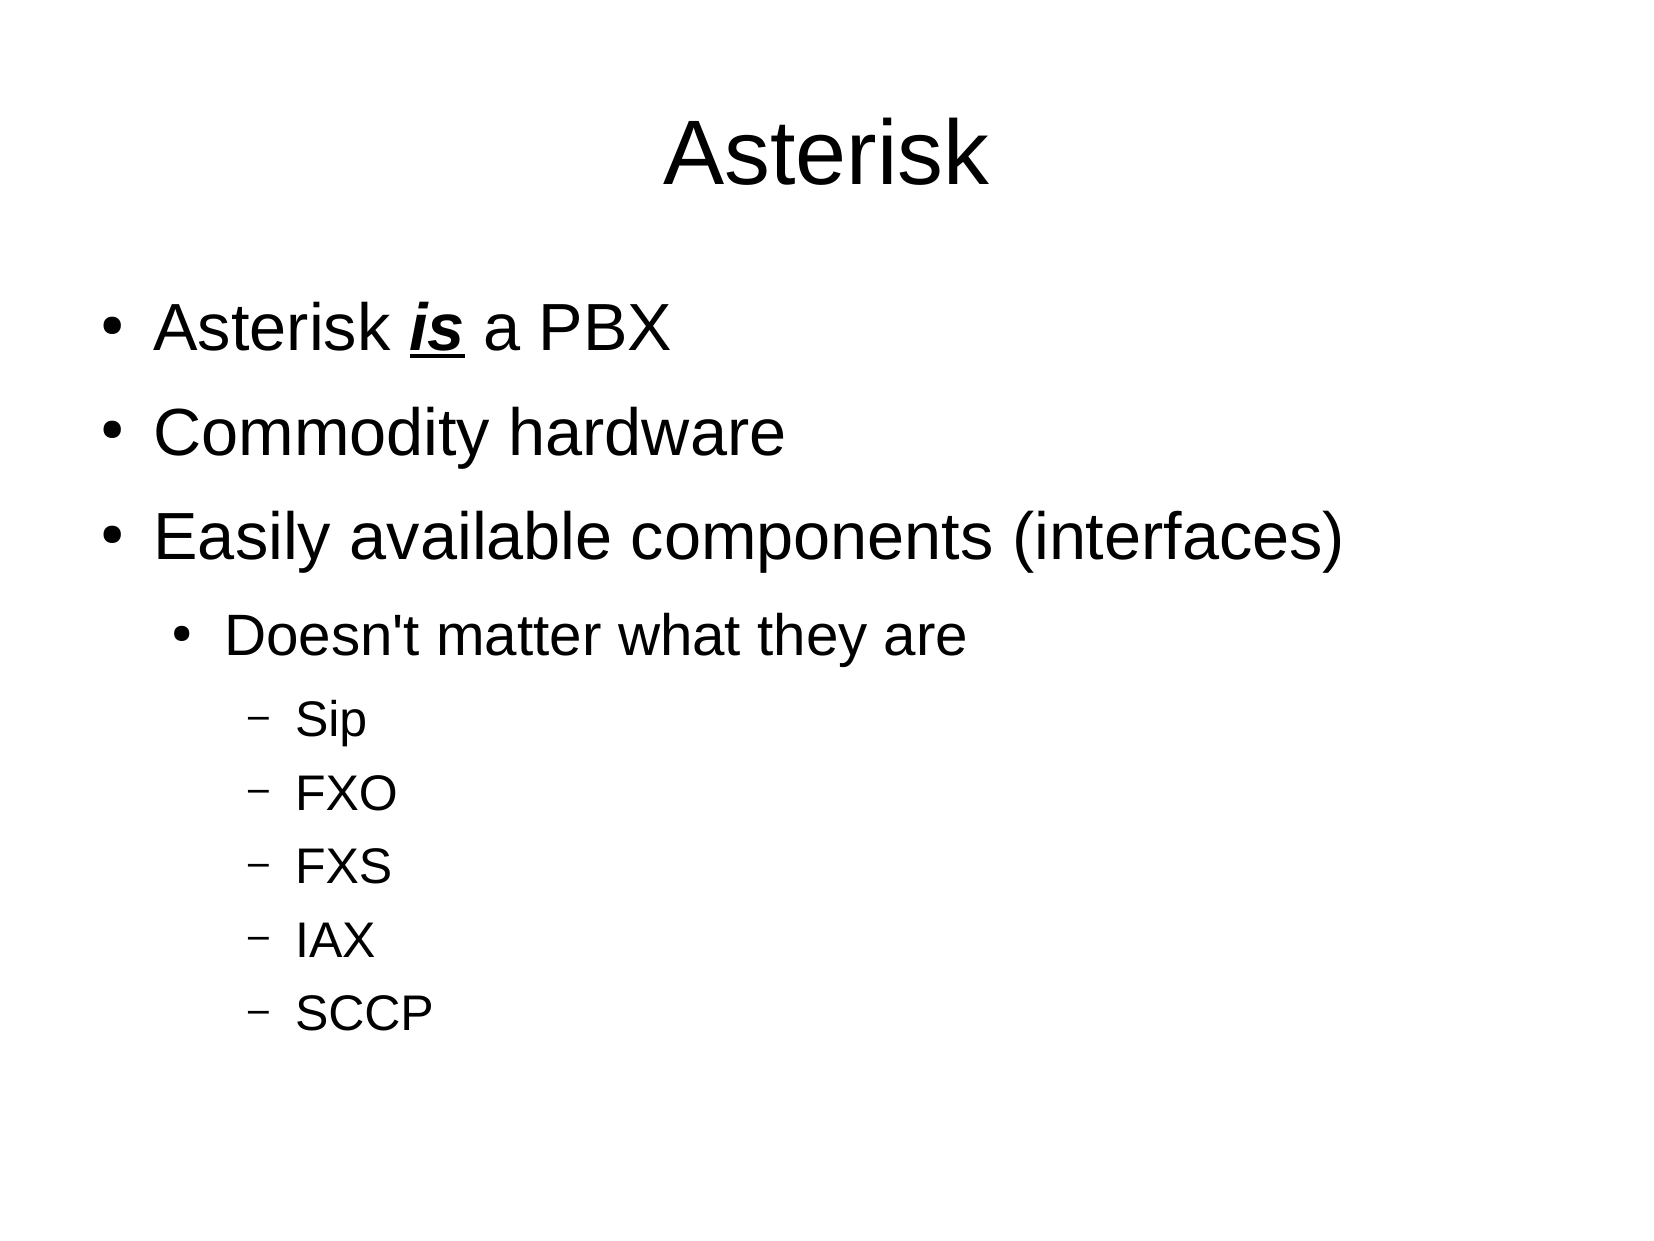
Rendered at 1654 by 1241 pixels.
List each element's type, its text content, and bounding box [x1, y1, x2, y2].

title Asterisk [82, 56, 1571, 250]
list Asterisk is a PBX Commodity hardware Easily available components (interfaces) Doesn't matter what they are Sip FXO FXS IAX SCCP [82, 290, 1571, 1109]
